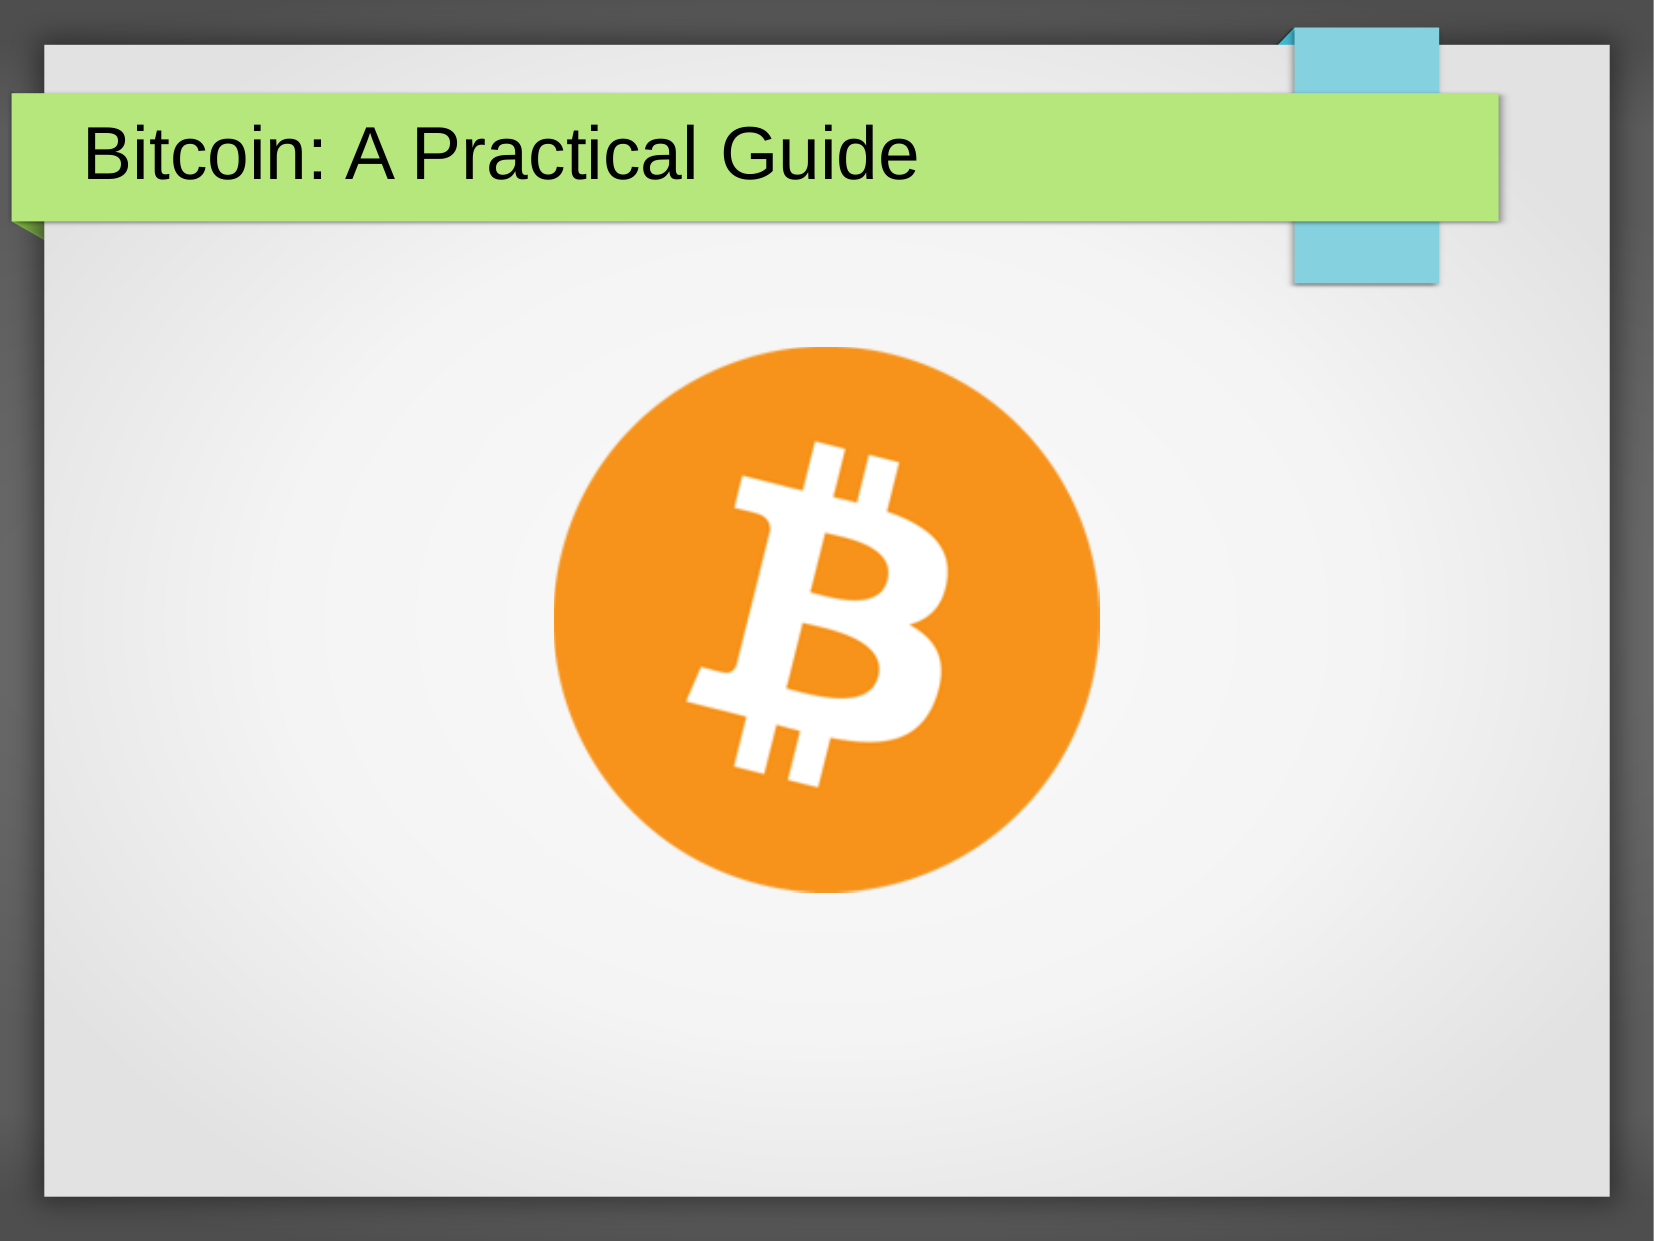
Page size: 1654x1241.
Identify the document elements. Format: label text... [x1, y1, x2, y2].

title Bitcoin: A Practical Guide [82, 94, 1264, 213]
picture [0, 0, 1654, 1241]
